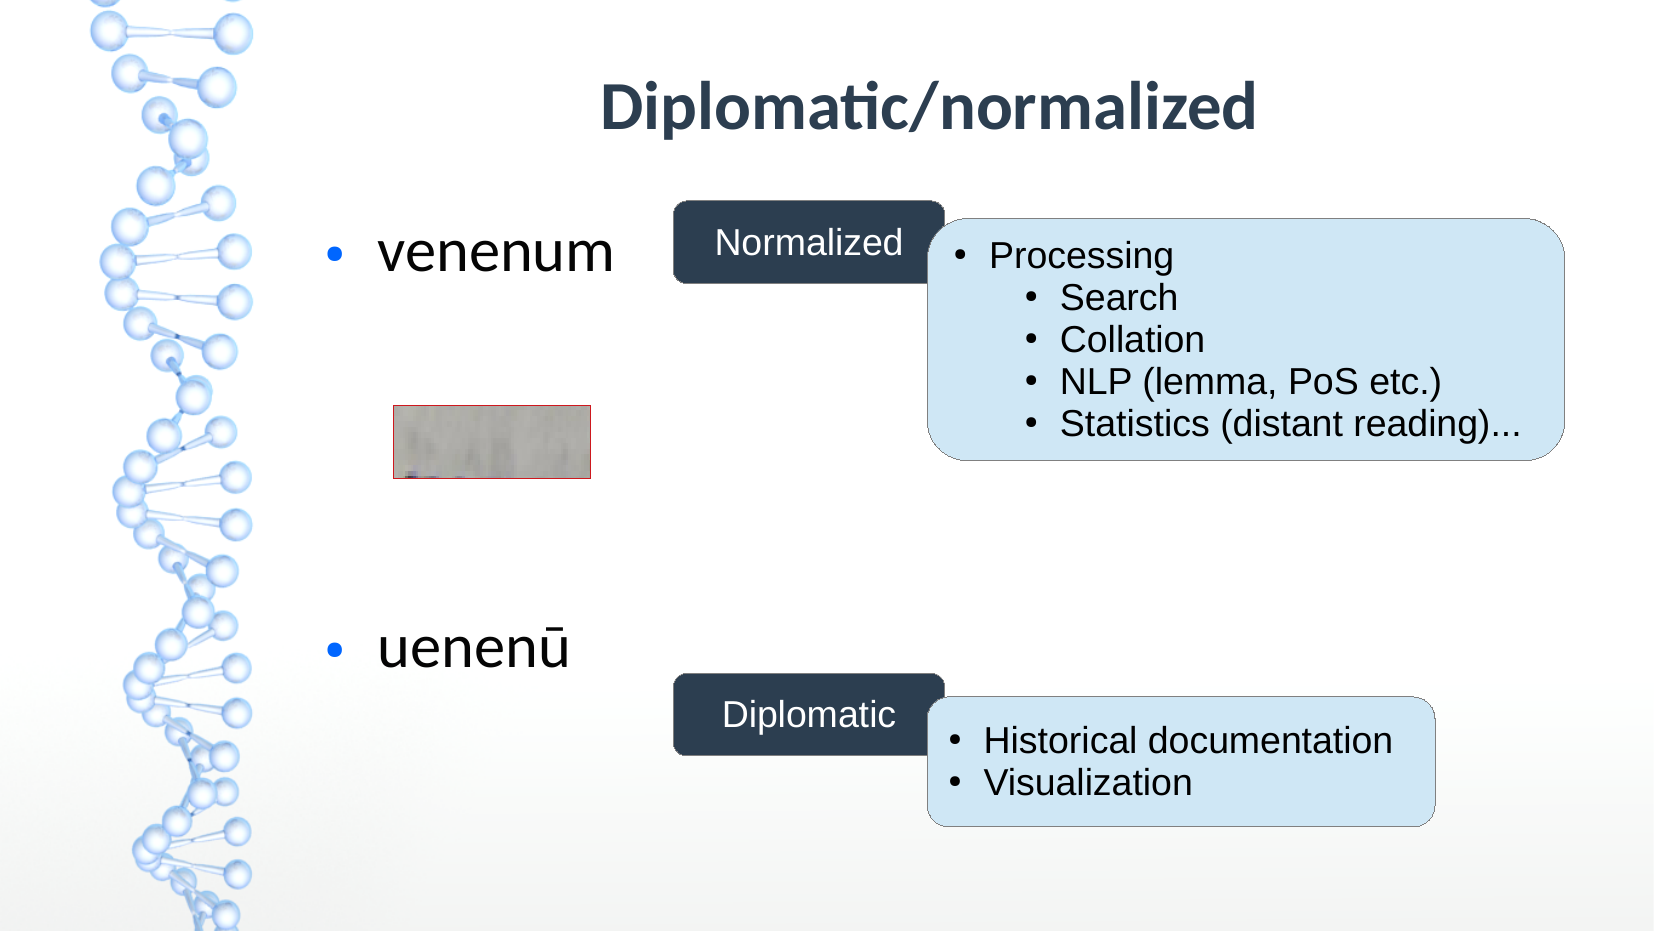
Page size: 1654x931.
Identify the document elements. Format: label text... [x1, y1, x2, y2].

picture [0, 0, 1654, 931]
list venenum [307, 224, 662, 308]
title Diplomatic/normalized [265, 35, 1595, 189]
text_box Processing Search Collation NLP (lemma, PoS etc.) Statistics (distant reading)... [927, 218, 1565, 461]
list uenenū [307, 620, 626, 703]
text_box Historical documentation Visualization [927, 696, 1436, 827]
text_box Diplomatic [673, 673, 945, 756]
text_box Normalized [673, 200, 945, 284]
